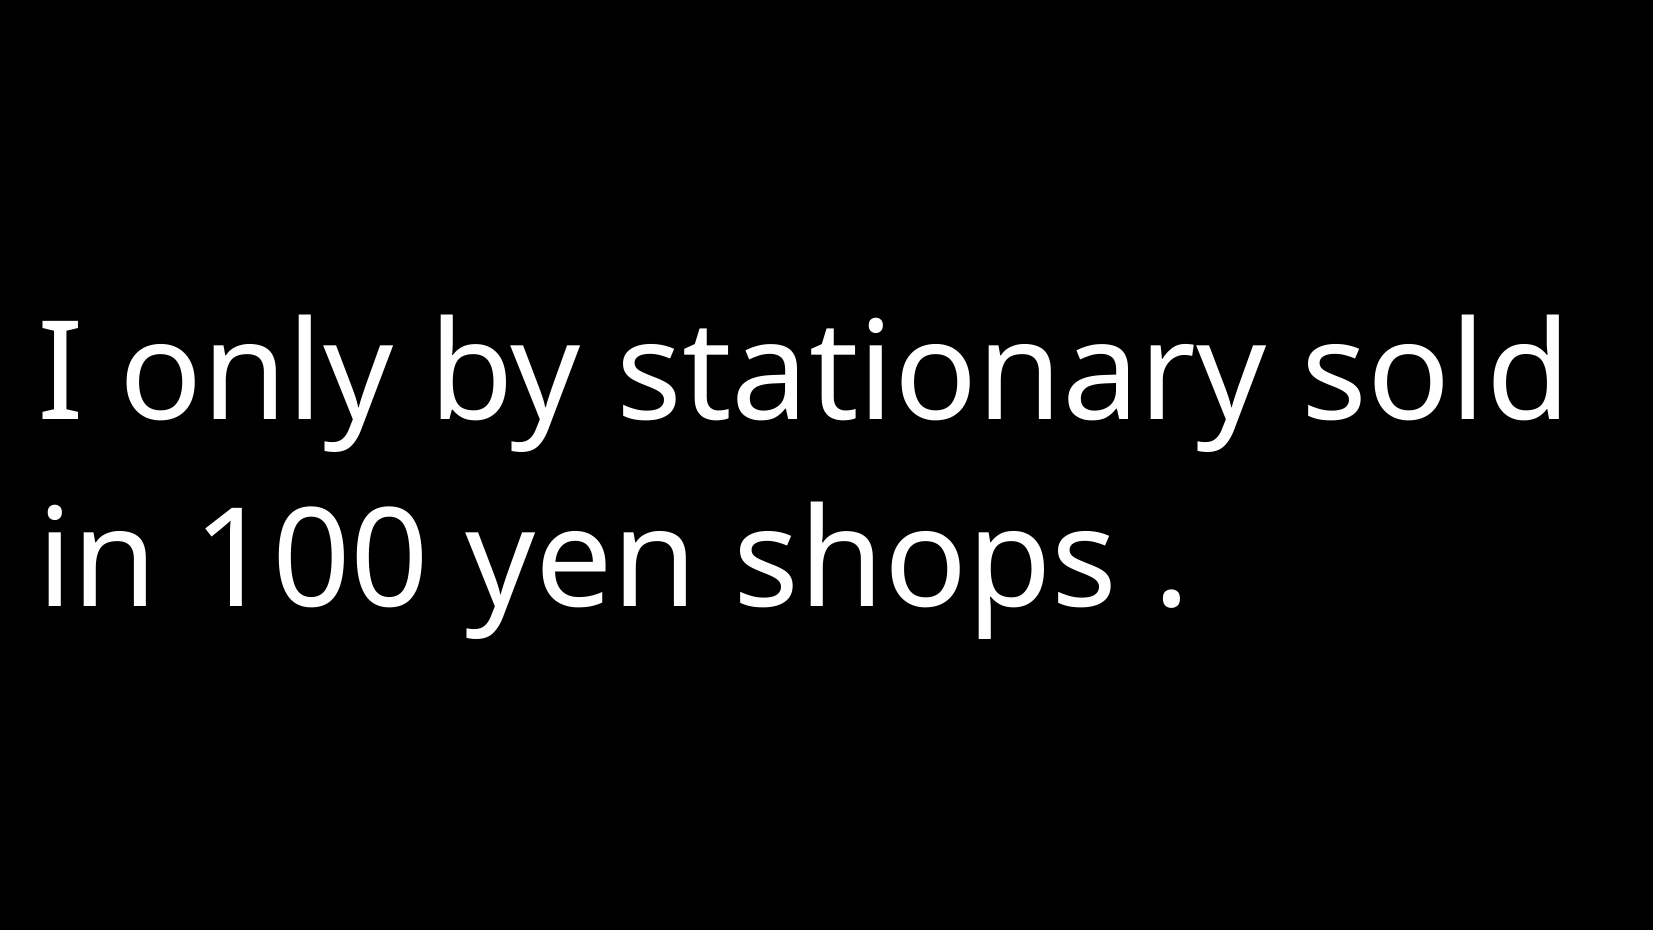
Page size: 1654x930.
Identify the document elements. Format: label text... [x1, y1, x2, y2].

title I only by stationary sold in 100 yen shops . [37, 19, 1612, 900]
